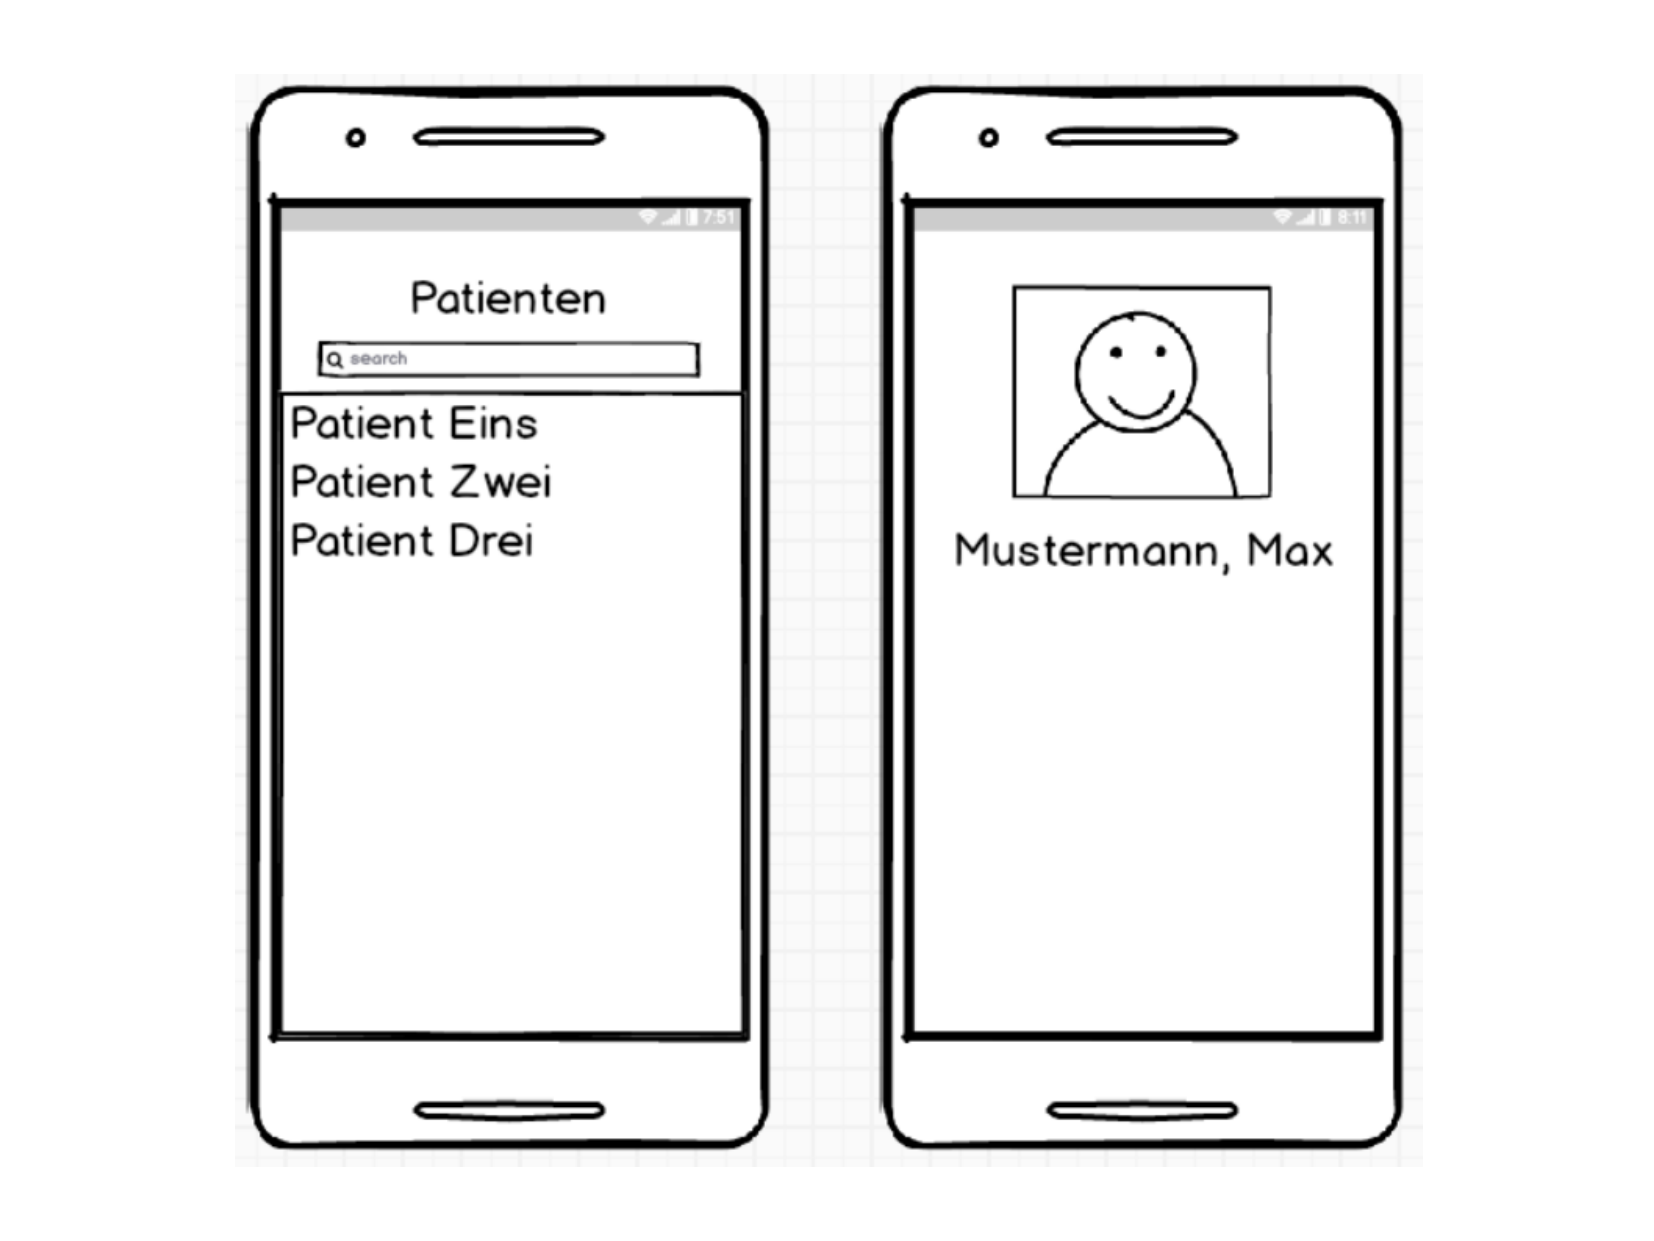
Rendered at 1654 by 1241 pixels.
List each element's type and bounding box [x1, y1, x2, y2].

picture [235, 74, 1423, 1167]
